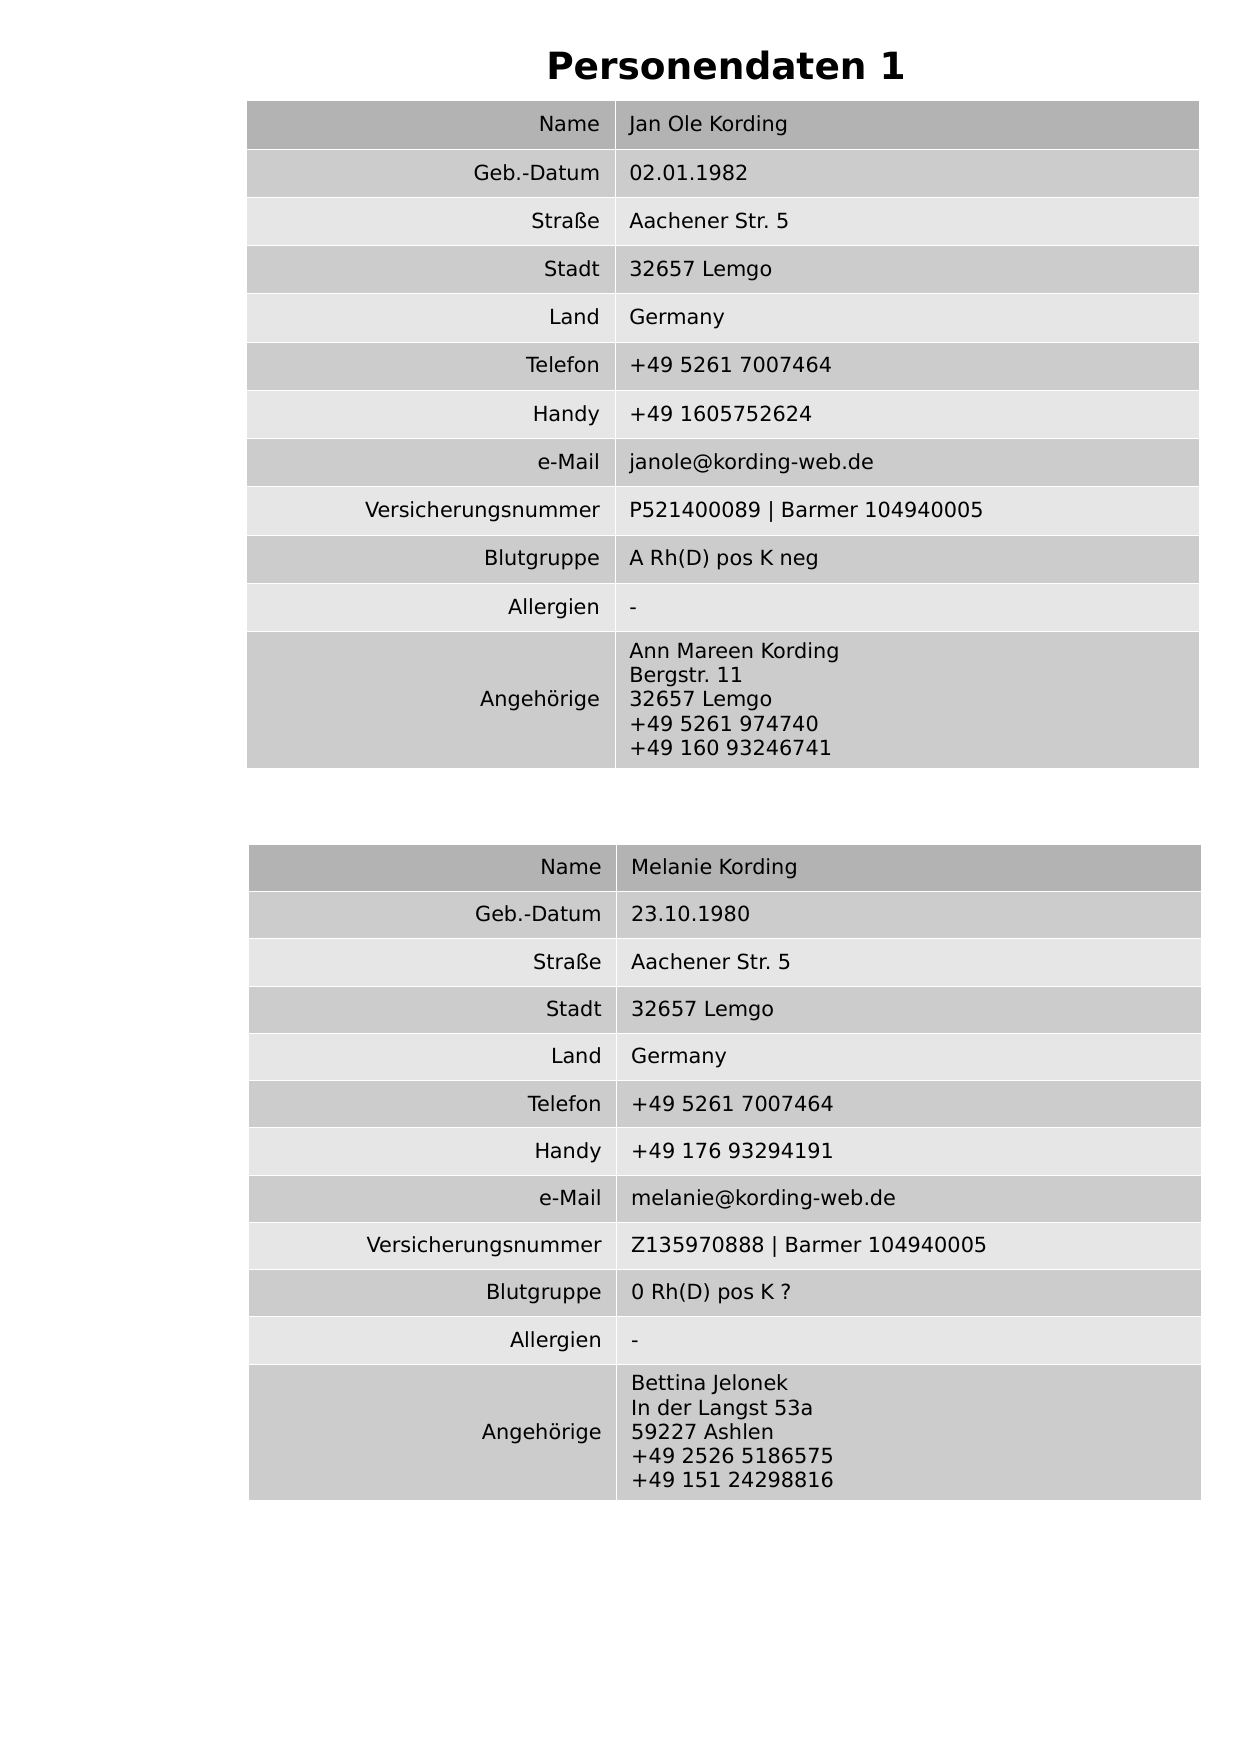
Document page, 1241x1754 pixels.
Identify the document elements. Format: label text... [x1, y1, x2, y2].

table_cell - [616, 584, 1199, 631]
table_cell Aachener Str. 5 [616, 198, 1199, 245]
table_header Jan Ole Kording [616, 101, 1199, 149]
table_cell Handy [247, 391, 615, 438]
table_cell Land [249, 1034, 616, 1080]
table_header Melanie Kording [617, 845, 1201, 891]
table_cell Blutgruppe [247, 536, 615, 583]
table_cell Versicherungsnummer [249, 1223, 616, 1269]
table_cell e-Mail [249, 1176, 616, 1222]
table_cell Telefon [247, 343, 615, 390]
table_cell P521400089 | Barmer 104940005 [616, 487, 1199, 535]
table_cell Z135970888 | Barmer 104940005 [617, 1223, 1201, 1269]
table_cell 0 Rh(D) pos K ? [617, 1270, 1201, 1316]
table_cell Angehörige [247, 632, 615, 768]
table_cell Blutgruppe [249, 1270, 616, 1316]
table_header Name [247, 101, 615, 149]
table_cell e-Mail [247, 439, 615, 486]
table_cell Land [247, 294, 615, 342]
table_cell melanie@kording-web.de [617, 1176, 1201, 1222]
table_cell Allergien [249, 1317, 616, 1364]
table_cell Straße [249, 939, 616, 986]
table_cell Telefon [249, 1081, 616, 1127]
table_cell janole@kording-web.de [616, 439, 1199, 486]
table_cell Handy [249, 1128, 616, 1175]
table_cell Straße [247, 198, 615, 245]
table_cell Geb.-Datum [249, 892, 616, 938]
table_cell Aachener Str. 5 [617, 939, 1201, 986]
table_cell Germany [616, 294, 1199, 342]
table_header Name [249, 845, 616, 891]
table_cell 23.10.1980 [617, 892, 1201, 938]
table_cell Angehörige [249, 1365, 616, 1500]
table_cell Geb.-Datum [247, 150, 615, 197]
table_cell Allergien [247, 584, 615, 631]
table_cell 32657 Lemgo [616, 246, 1199, 293]
table_cell A Rh(D) pos K neg [616, 536, 1199, 583]
text_box Personendaten 1 [531, 37, 921, 97]
table_cell - [617, 1317, 1201, 1364]
table_cell +49 5261 7007464 [616, 343, 1199, 390]
table_cell Versicherungsnummer [247, 487, 615, 535]
table_cell 02.01.1982 [616, 150, 1199, 197]
table_cell Stadt [249, 987, 616, 1033]
table_cell Stadt [247, 246, 615, 293]
table_cell Ann Mareen Kording Bergstr. 11 32657 Lemgo +49 5261 974740 +49 160 93246741 [616, 632, 1199, 768]
table_cell +49 5261 7007464 [617, 1081, 1201, 1127]
table_cell Bettina Jelonek In der Langst 53a 59227 Ashlen +49 2526 5186575 +49 151 24298816 [617, 1365, 1201, 1500]
table_cell Germany [617, 1034, 1201, 1080]
table_cell 32657 Lemgo [617, 987, 1201, 1033]
table_cell +49 1605752624 [616, 391, 1199, 438]
table_cell +49 176 93294191 [617, 1128, 1201, 1175]
